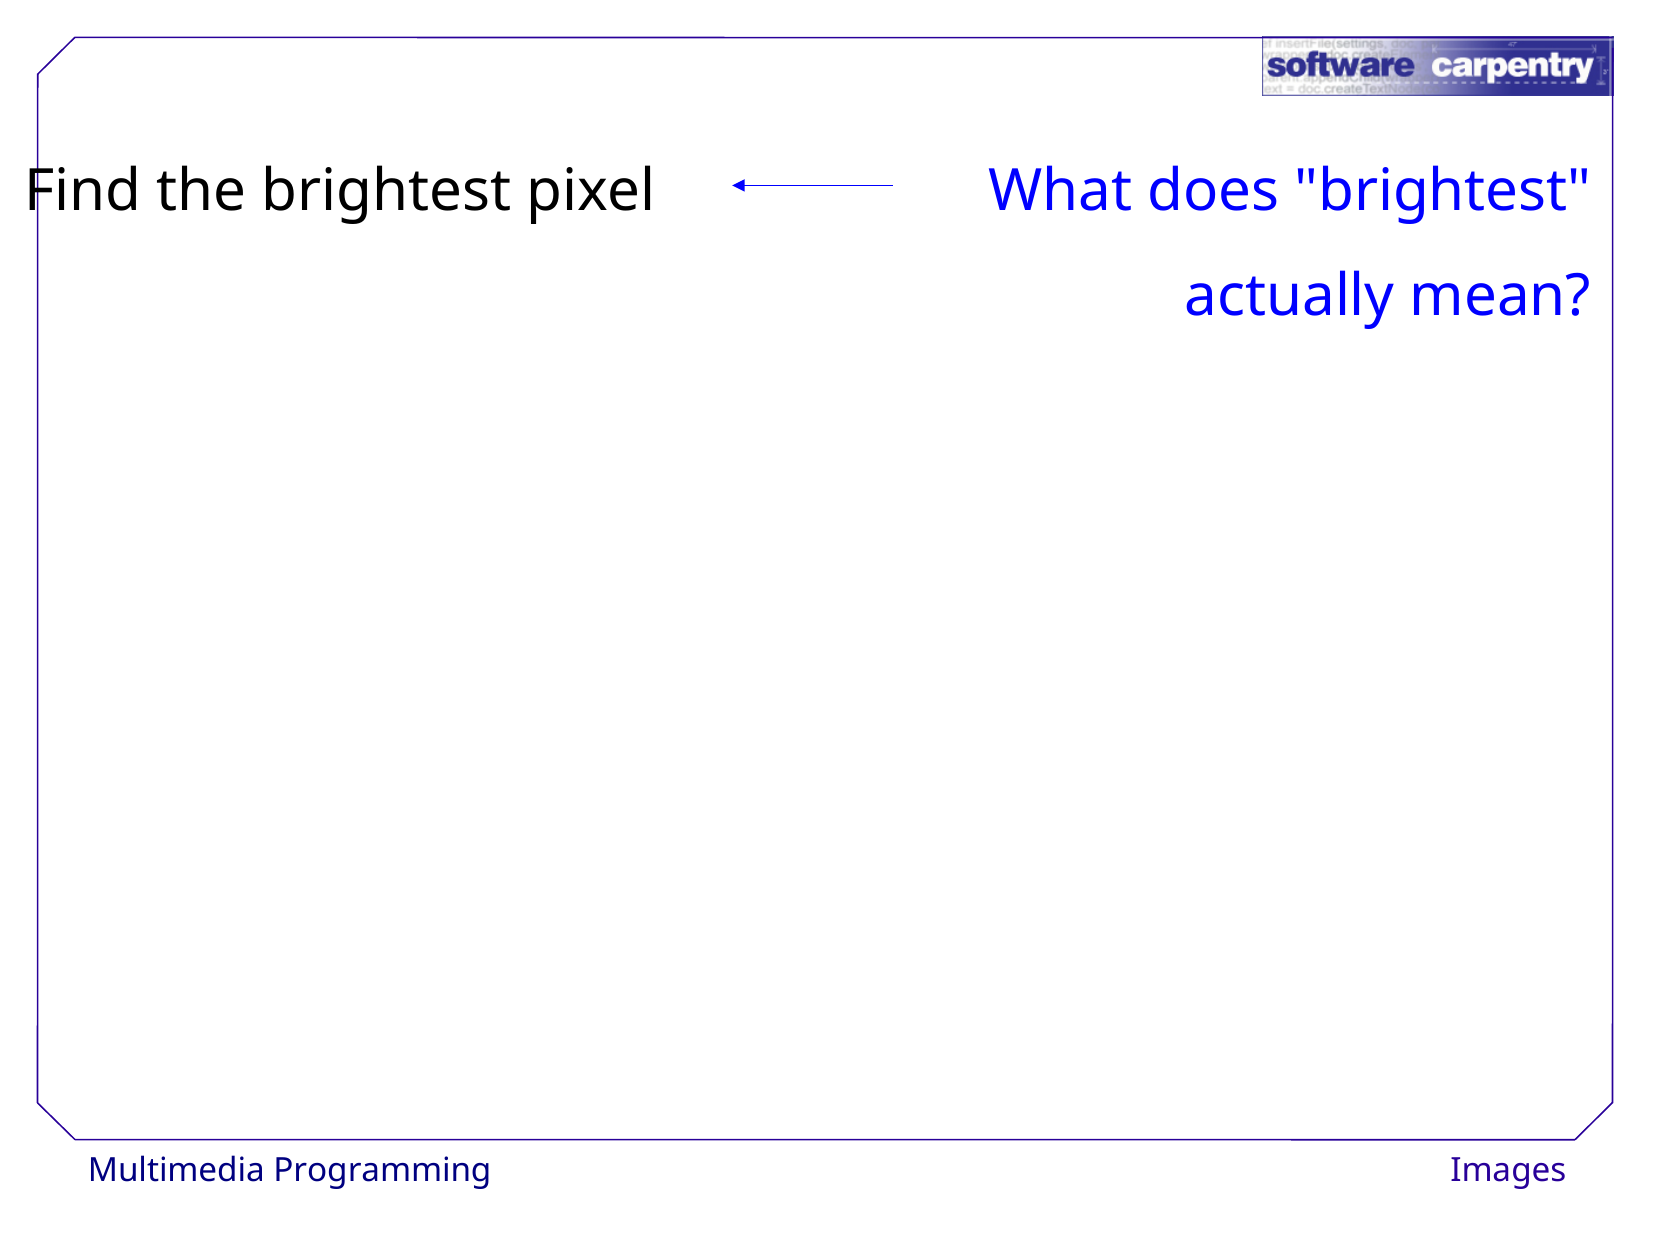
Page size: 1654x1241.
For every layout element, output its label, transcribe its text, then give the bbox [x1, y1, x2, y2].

text_box Find the brightest pixel [9, 109, 821, 231]
text_box What does "brightest" actually mean? [823, 109, 1607, 335]
picture [1262, 36, 1614, 96]
